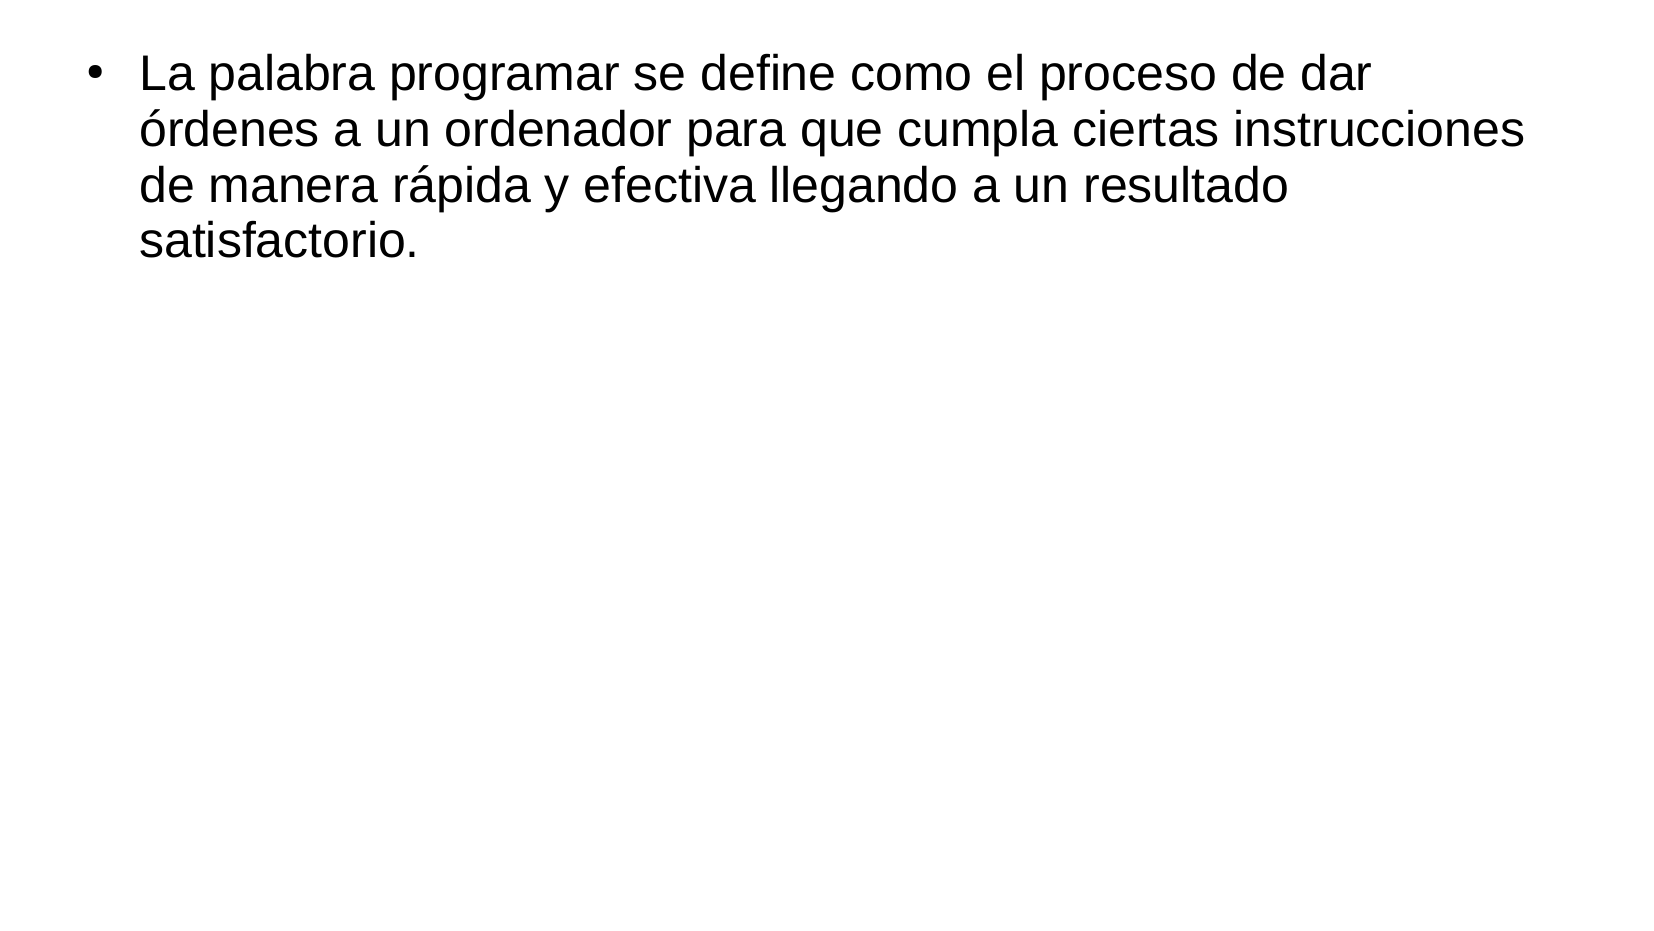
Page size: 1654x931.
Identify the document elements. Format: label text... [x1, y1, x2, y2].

list La palabra programar se define como el proceso de dar órdenes a un ordenador para que cumpla ciertas instrucciones de manera rápida y efectiva llegando a un resultado satisfactorio. [68, 45, 1557, 585]
